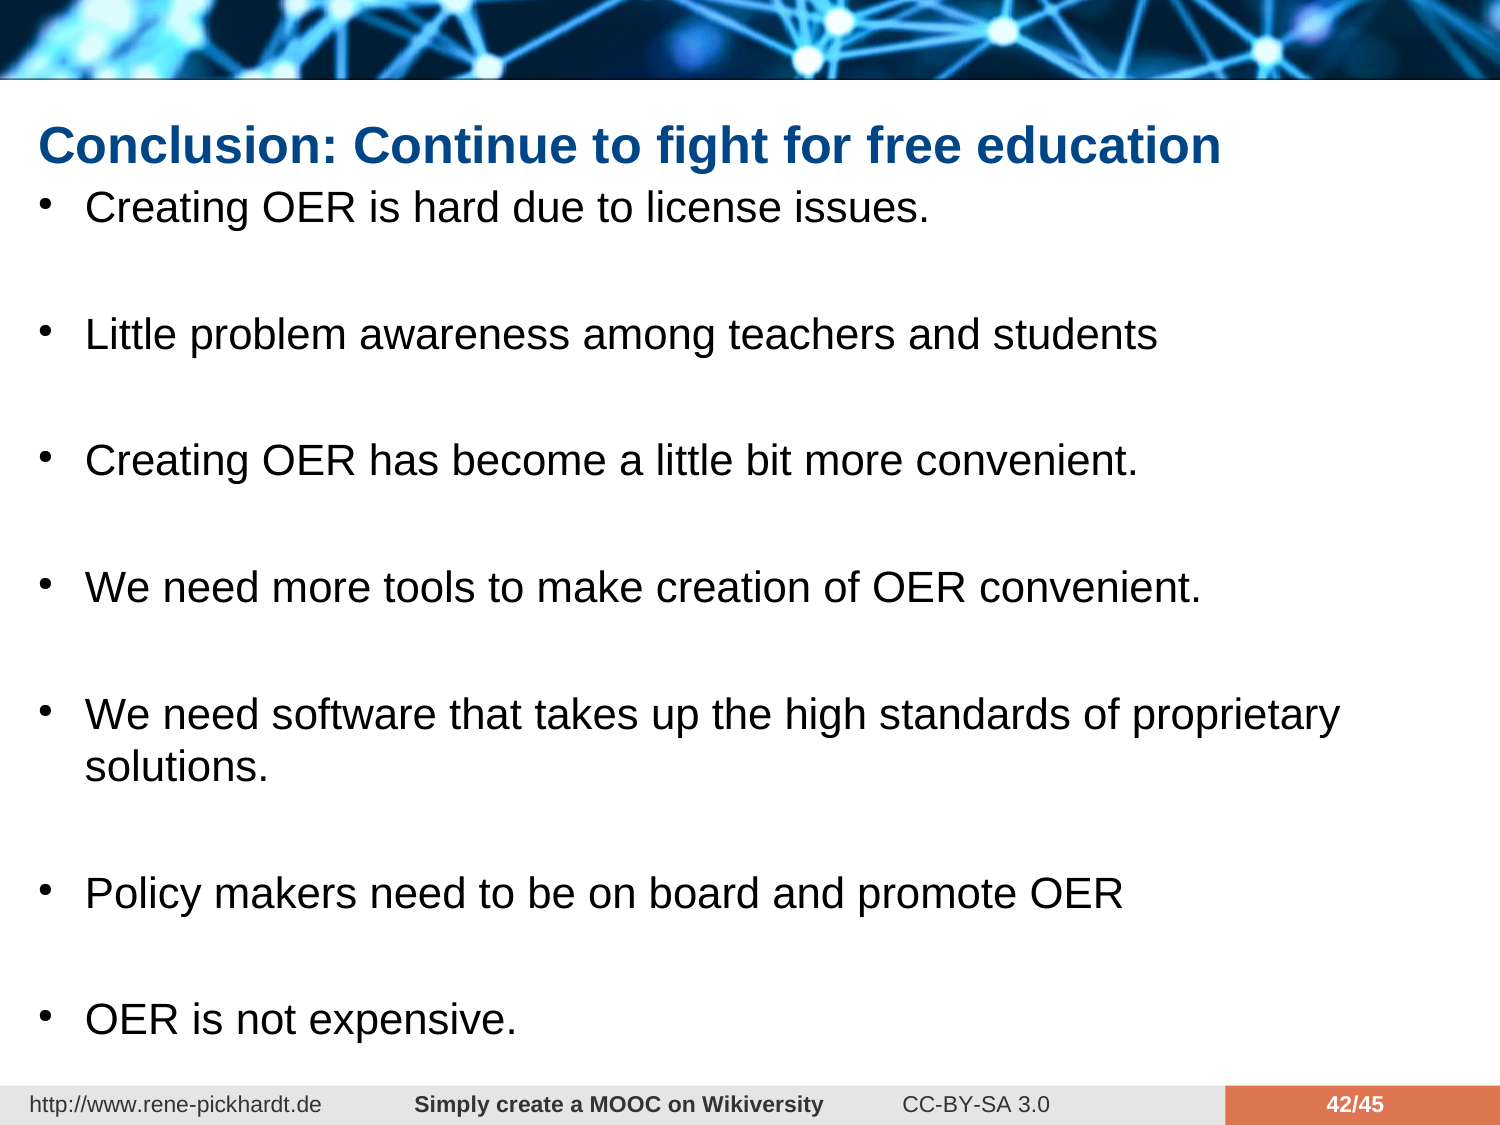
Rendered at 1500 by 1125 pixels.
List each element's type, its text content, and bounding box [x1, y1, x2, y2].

picture [0, 0, 1500, 80]
title Conclusion: Continue to fight for free education [23, 112, 1500, 187]
list Creating OER is hard due to license issues. Little problem awareness among teachers and students Creating OER has become a little bit more convenient. We need more tools to make creation of OER convenient. We need software that takes up the high standards of proprietary solutions. Policy makers need to be on board and promote OER OER is not expensive. [23, 171, 1483, 1061]
